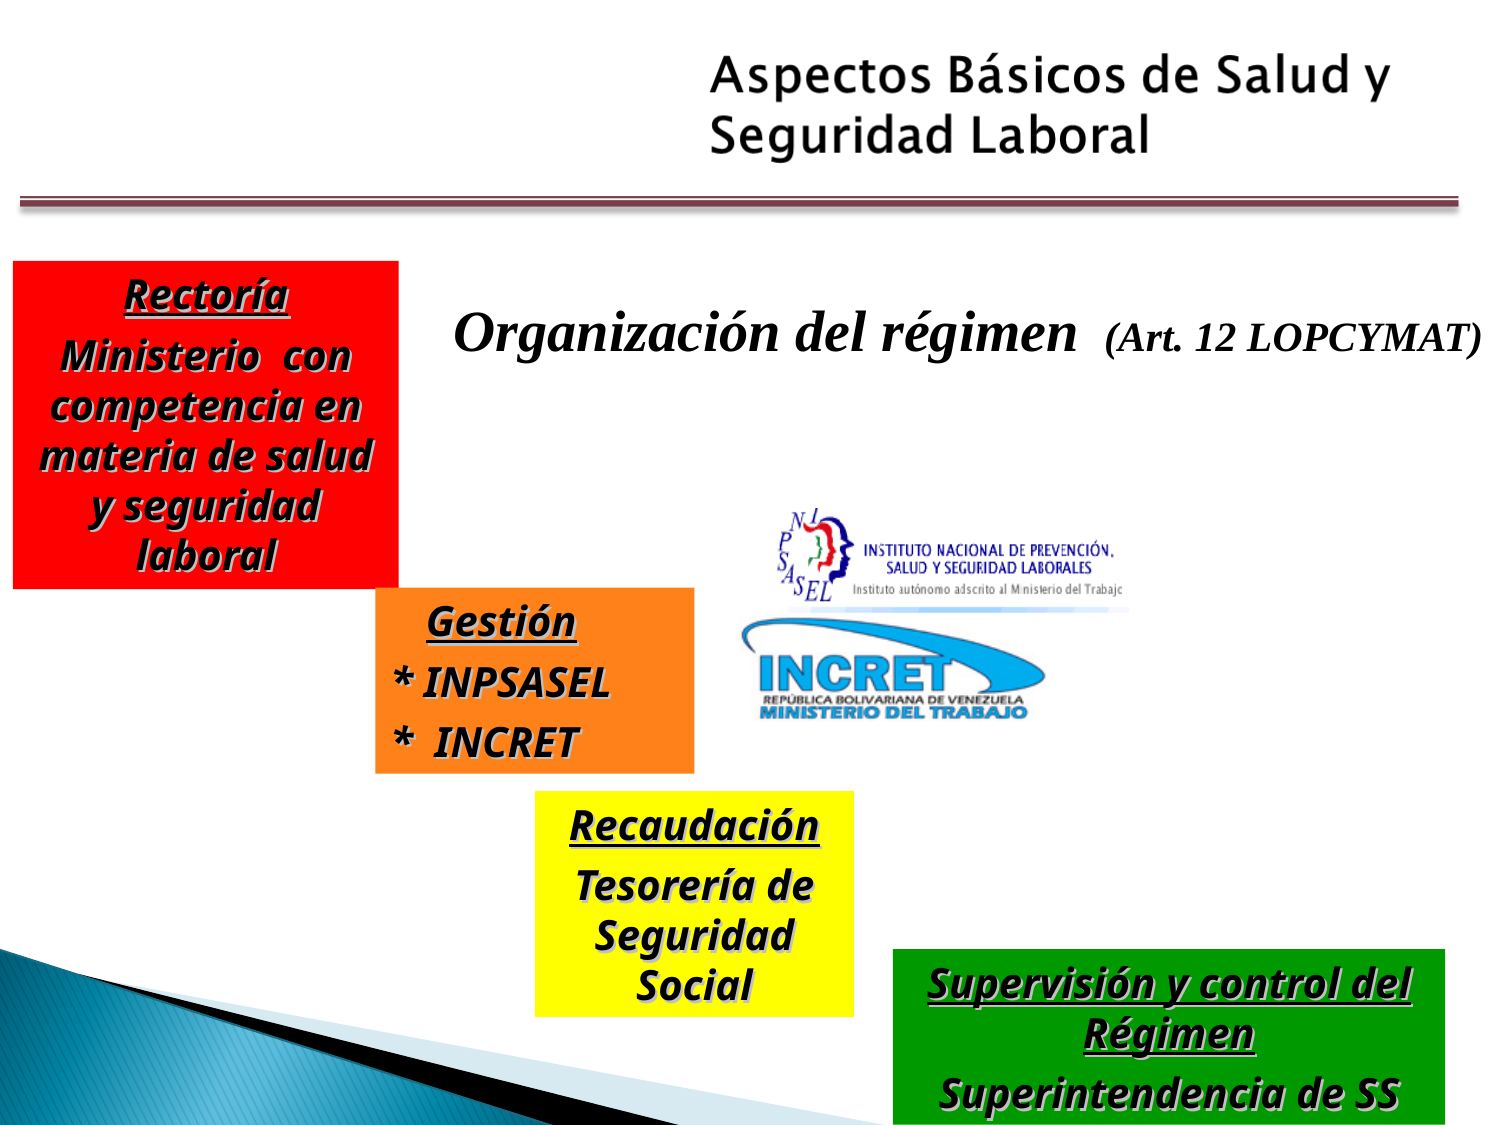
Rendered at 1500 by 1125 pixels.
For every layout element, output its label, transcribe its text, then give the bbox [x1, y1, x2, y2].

picture [739, 508, 1129, 722]
text_box Organización del régimen (Art. 12 LOPCYMAT) [439, 285, 1499, 371]
picture [11, 34, 1472, 222]
text_box Recaudación Tesorería de Seguridad Social [534, 791, 854, 1017]
text_box Gestión * INPSASEL * INCRET [375, 587, 695, 773]
text_box Rectoría Ministerio con competencia en materia de salud y seguridad laboral [12, 260, 399, 590]
text_box Supervisión y control del Régimen Superintendencia de SS [892, 949, 1446, 1125]
